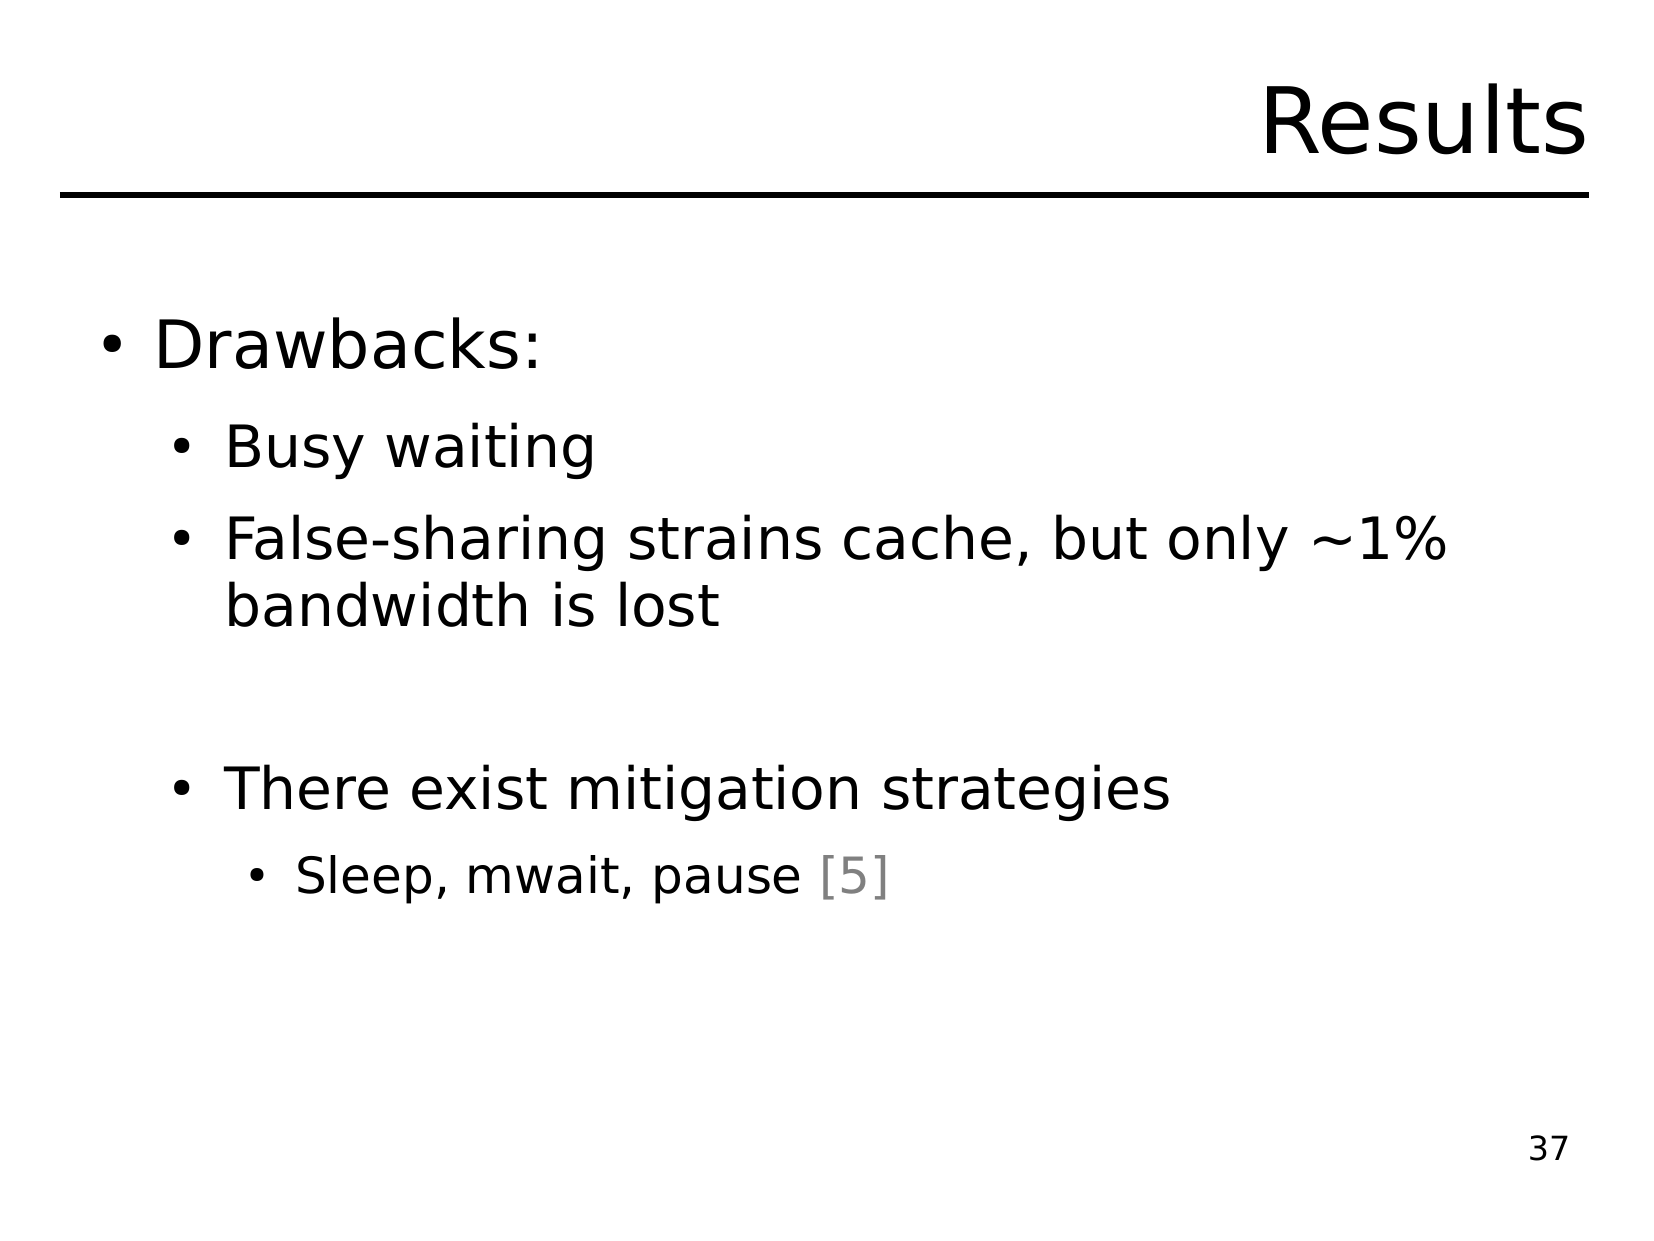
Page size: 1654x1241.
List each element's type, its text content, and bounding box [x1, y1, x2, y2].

title Results [101, 17, 1590, 226]
list Drawbacks: Busy waiting False-sharing strains cache, but only ~1% bandwidth is lost There exist mitigation strategies Sleep, mwait, pause [5] [82, 306, 1571, 1111]
